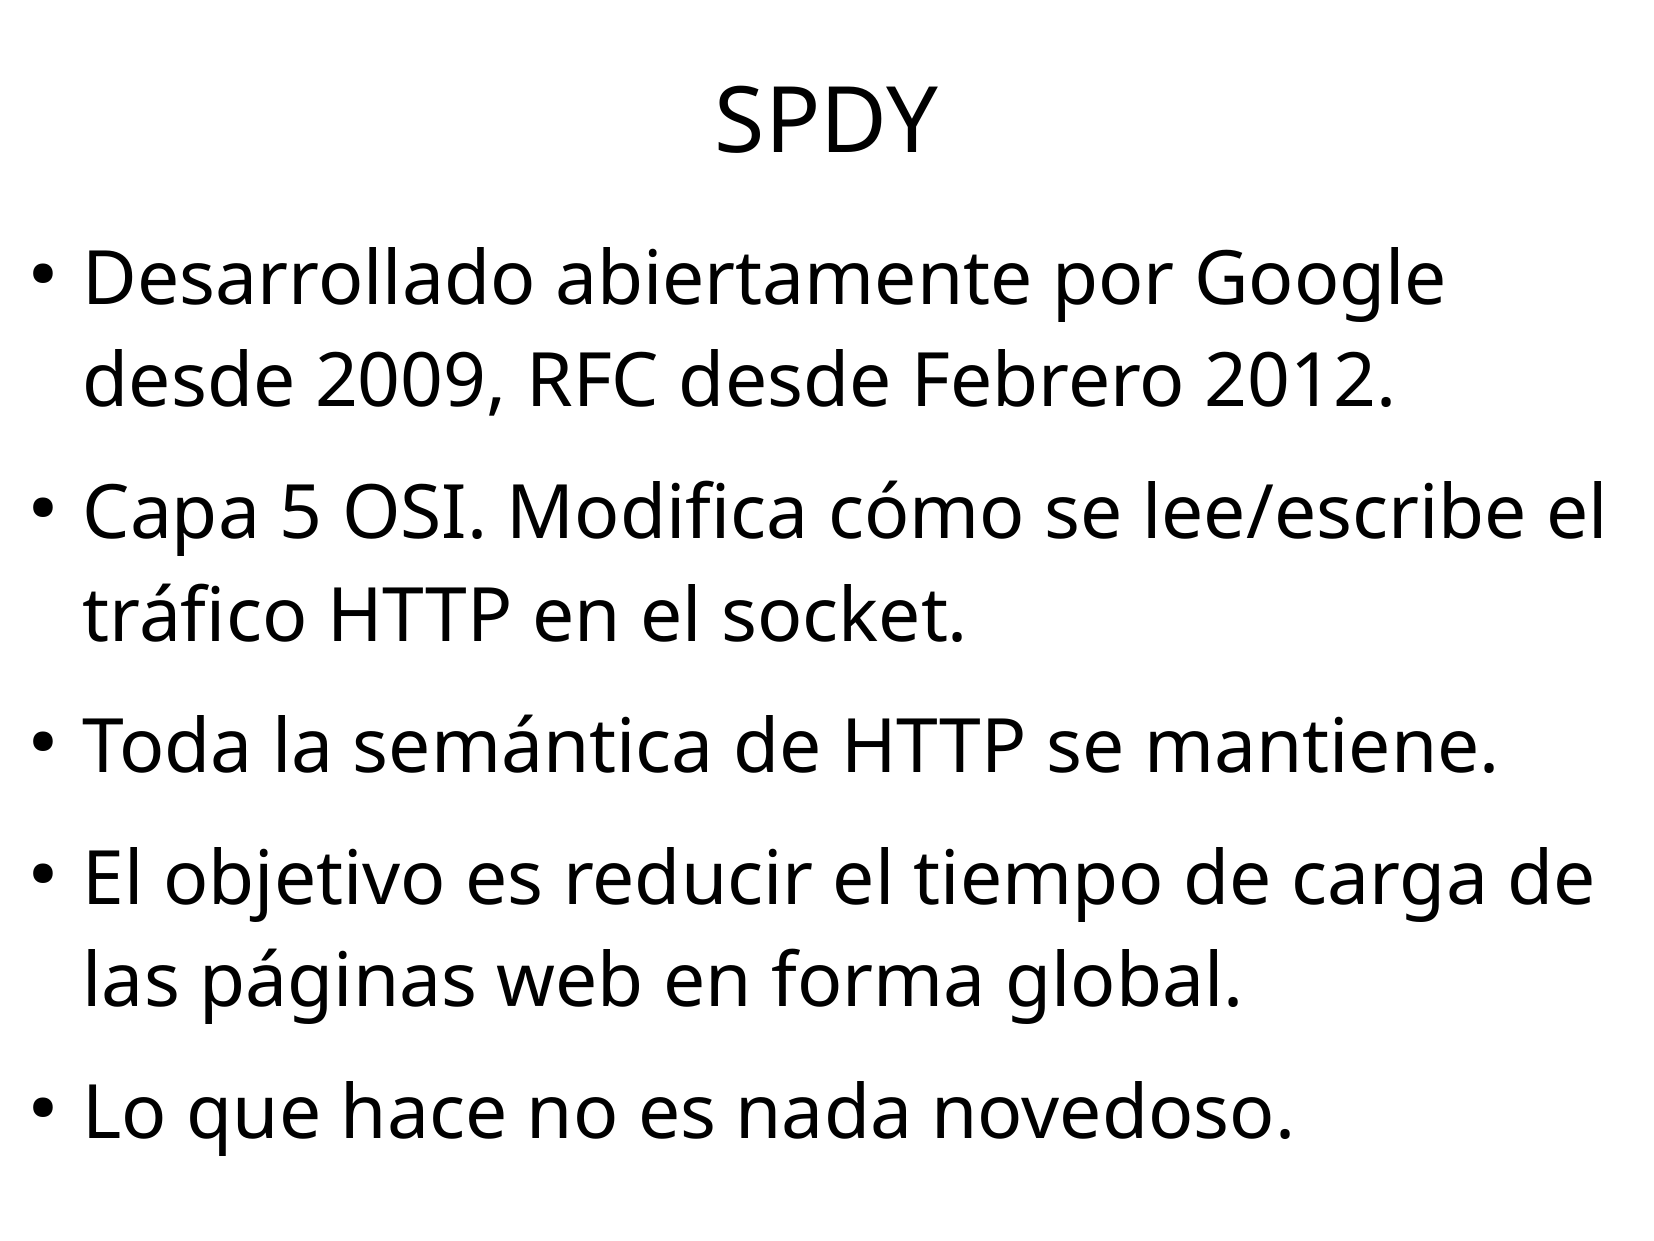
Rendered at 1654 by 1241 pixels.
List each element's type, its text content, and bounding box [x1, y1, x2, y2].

list Desarrollado abiertamente por Google desde 2009, RFC desde Febrero 2012. Capa 5 OSI. Modifica cómo se lee/escribe el tráfico HTTP en el socket. Toda la semántica de HTTP se mantiene. El objetivo es reducir el tiempo de carga de las páginas web en forma global. Lo que hace no es nada novedoso. [11, 224, 1630, 1217]
title SPDY [82, 13, 1571, 222]
